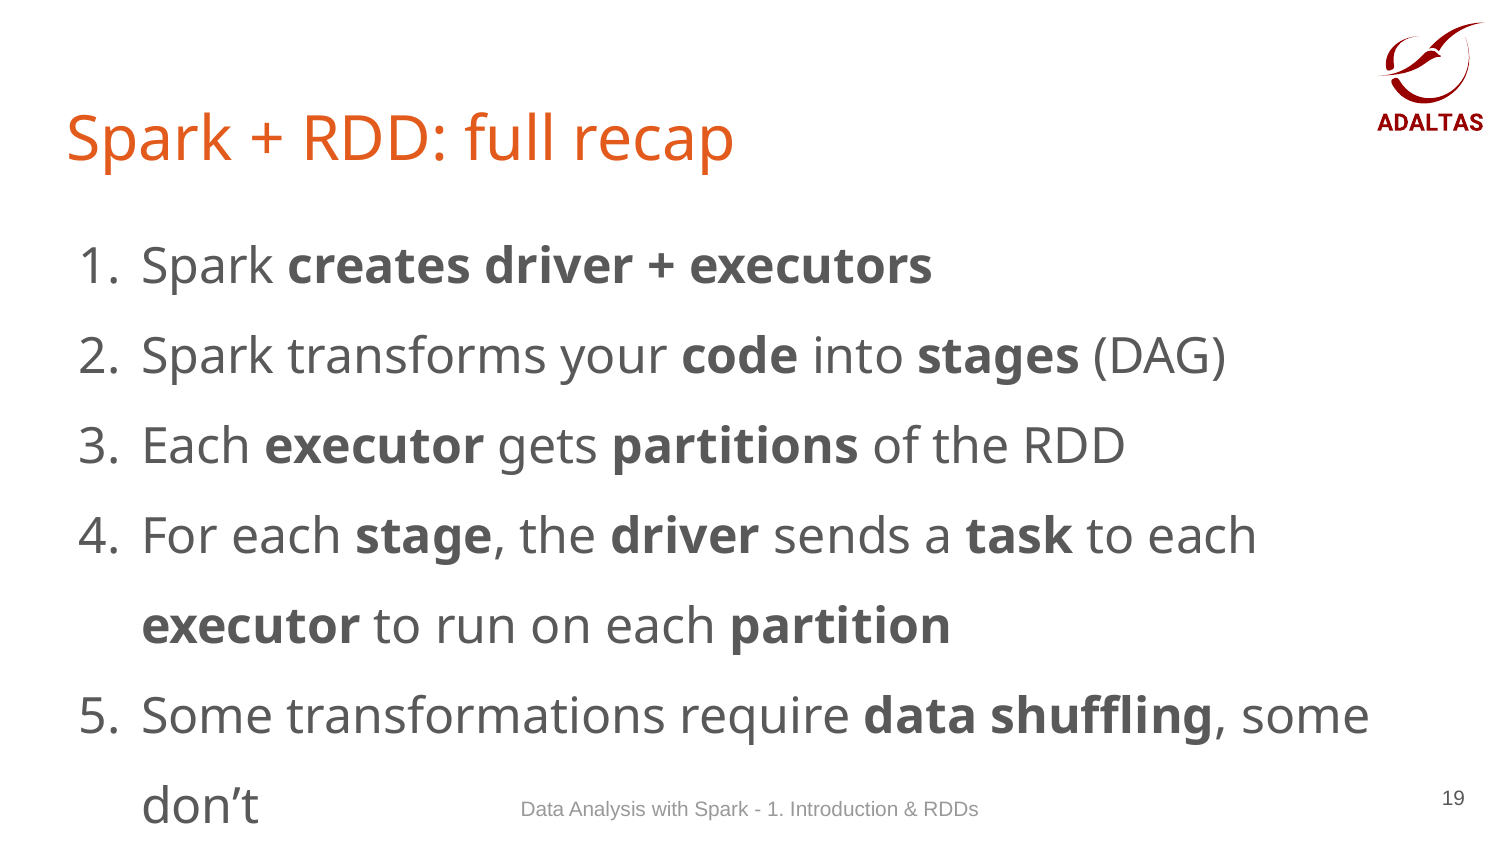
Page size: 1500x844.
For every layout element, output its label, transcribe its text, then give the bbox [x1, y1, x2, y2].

slide_number <number> [1389, 764, 1480, 830]
text_box Data Analysis with Spark - 1. Introduction & RDDs [480, 781, 1020, 830]
title Spark + RDD: full recap [51, 71, 1184, 166]
list Spark creates driver + executors Spark transforms your code into stages (DAG) Each executor gets partitions of the RDD For each stage, the driver sends a task to each executor to run on each partition Some transformations require data shuffling, some don’t [51, 189, 1449, 765]
